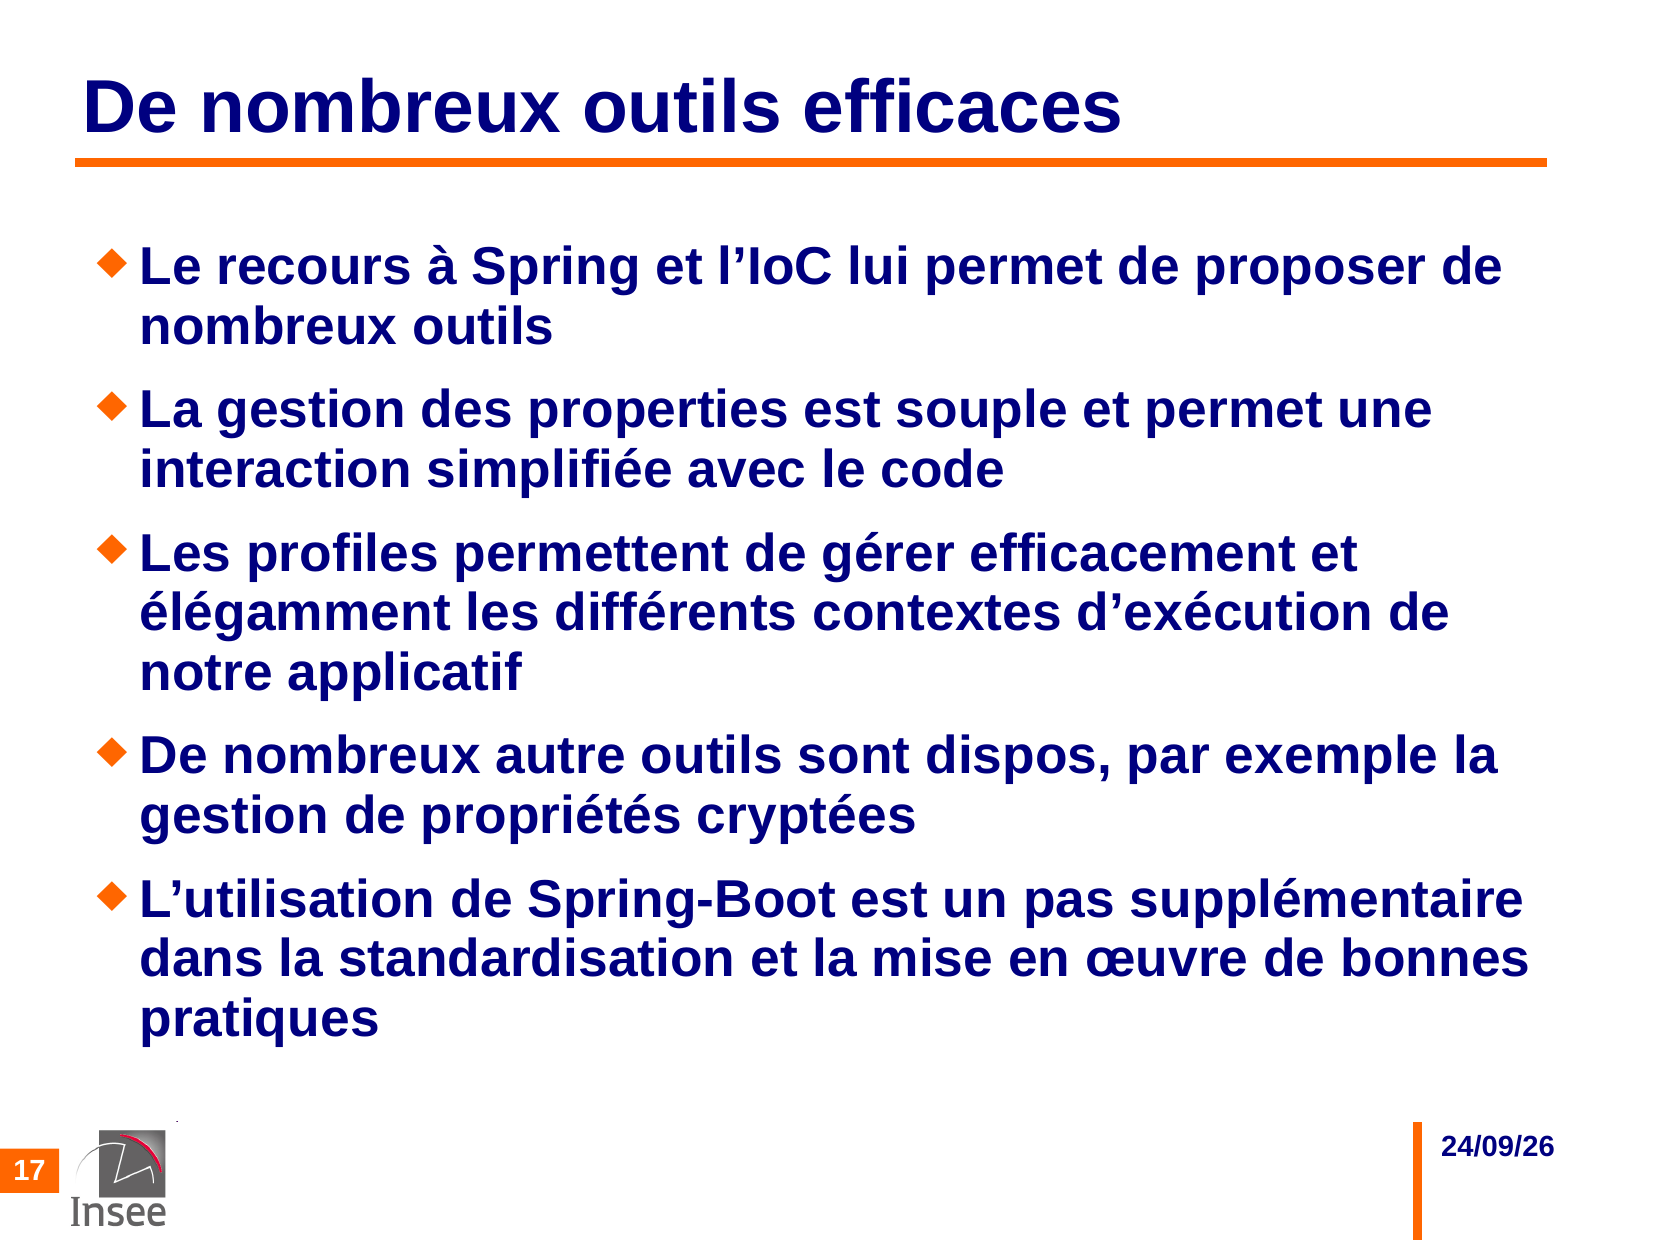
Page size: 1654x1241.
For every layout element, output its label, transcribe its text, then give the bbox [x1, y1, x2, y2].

title De nombreux outils efficaces [82, 49, 1619, 163]
picture [62, 1121, 178, 1241]
list Le recours à Spring et l’IoC lui permet de proposer de nombreux outils La gestion des properties est souple et permet une interaction simplifiée avec le code Les profiles permettent de gérer efficacement et élégamment les différents contextes d’exécution de notre applicatif De nombreux autre outils sont dispos, par exemple la gestion de propriétés cryptées L’utilisation de Spring-Boot est un pas supplémentaire dans la standardisation et la mise en œuvre de bonnes pratiques [82, 236, 1571, 1052]
